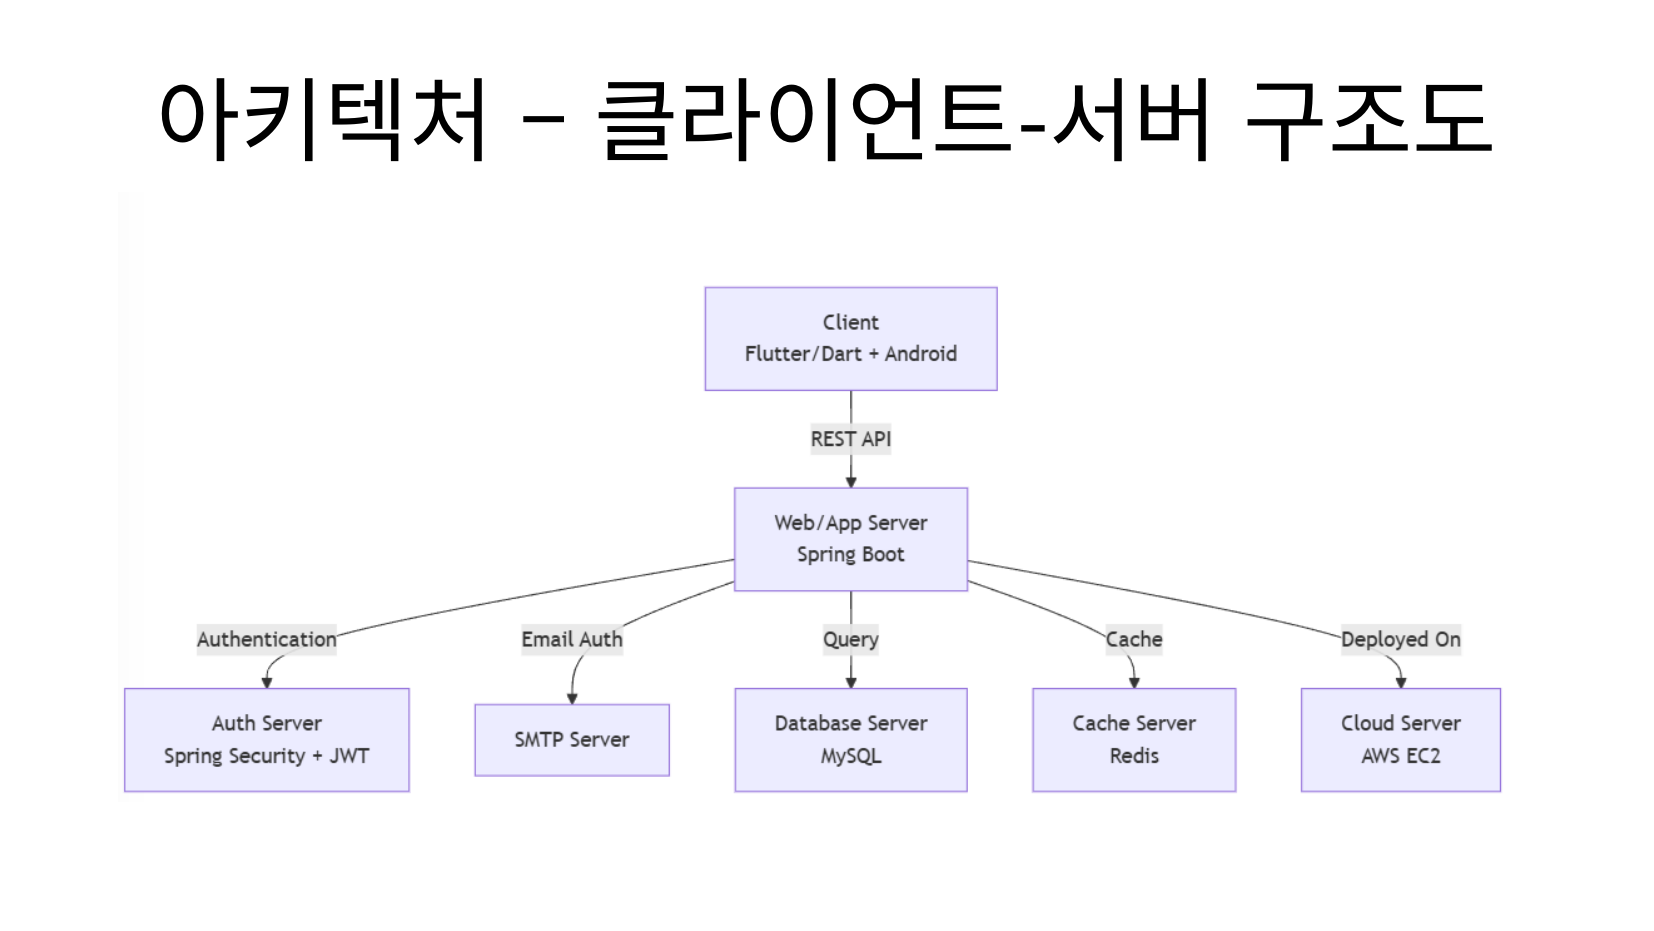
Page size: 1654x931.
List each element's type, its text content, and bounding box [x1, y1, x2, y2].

picture [118, 192, 1510, 802]
title 아키텍처 – 클라이언트-서버 구조도 [82, 37, 1571, 193]
